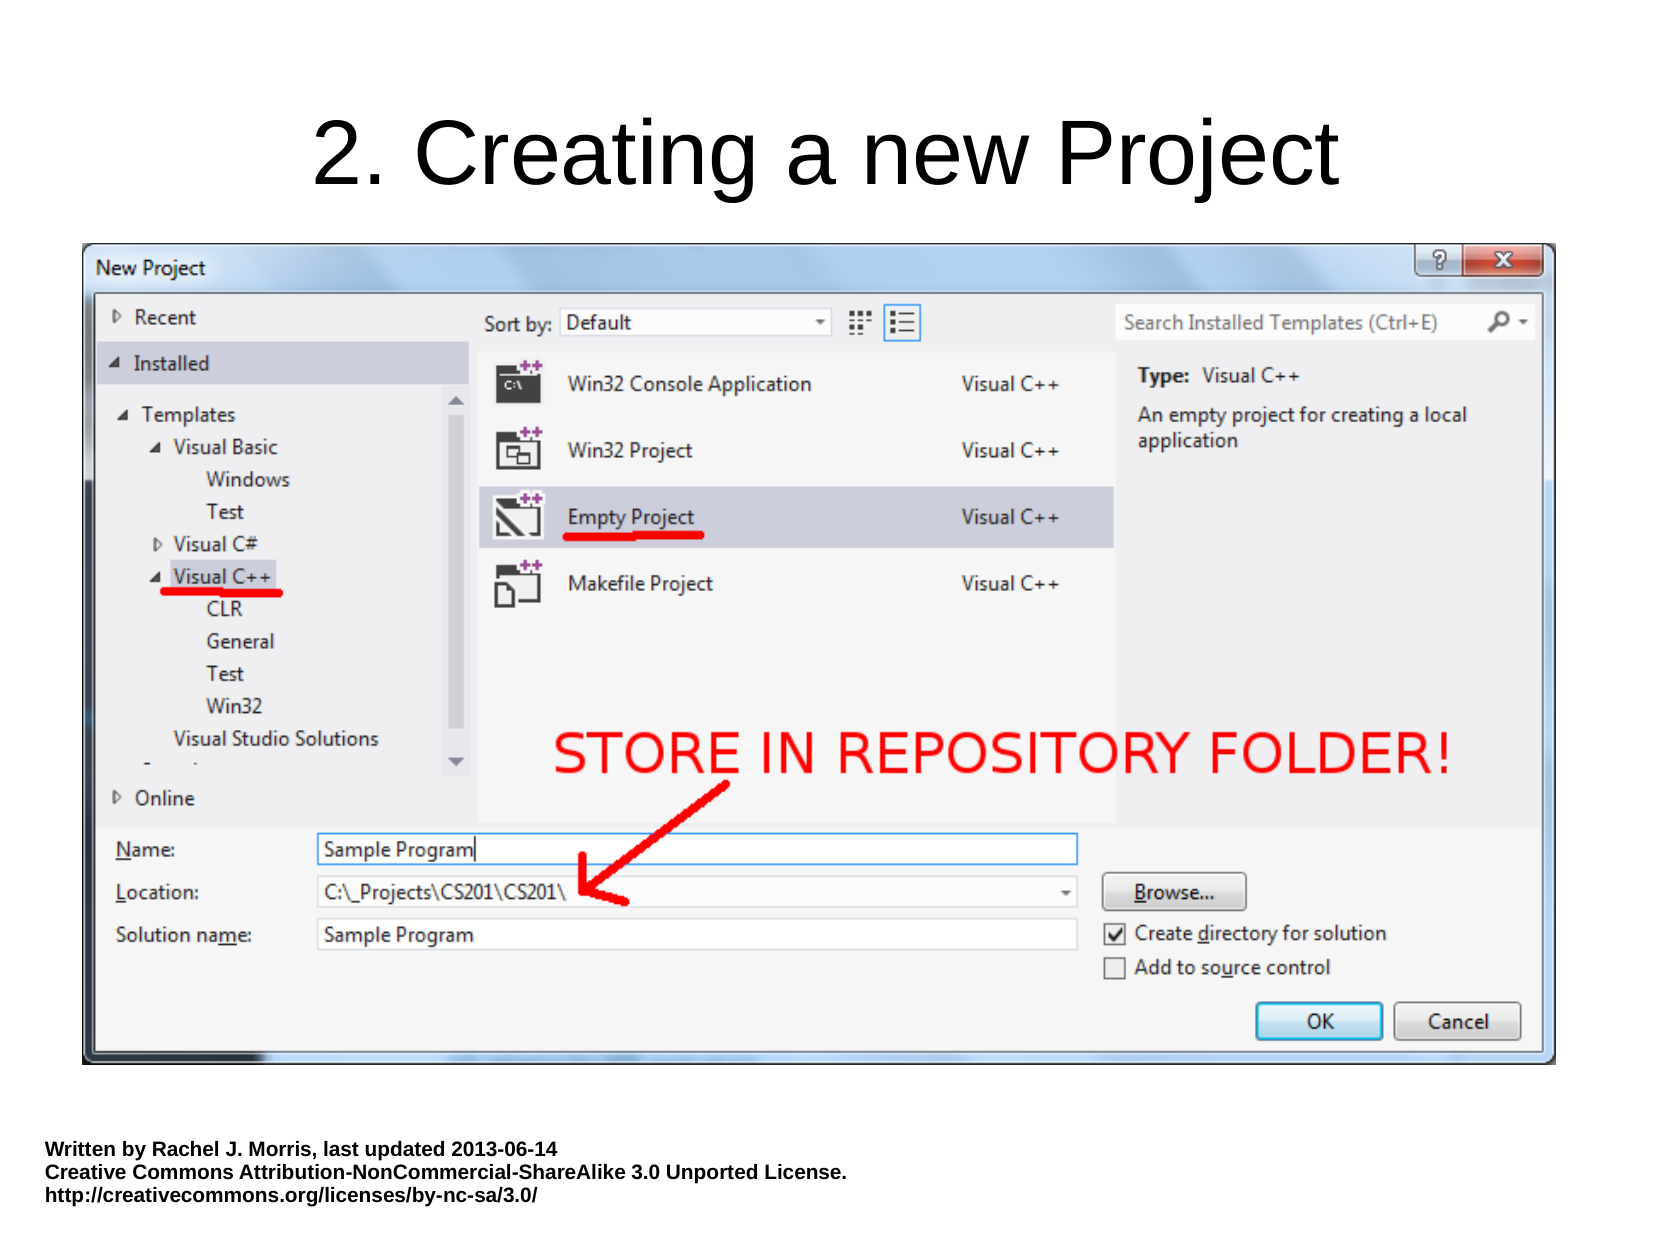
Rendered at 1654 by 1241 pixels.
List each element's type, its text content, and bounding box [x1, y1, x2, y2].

picture [82, 243, 1556, 1066]
title 2. Creating a new Project [82, 49, 1571, 257]
